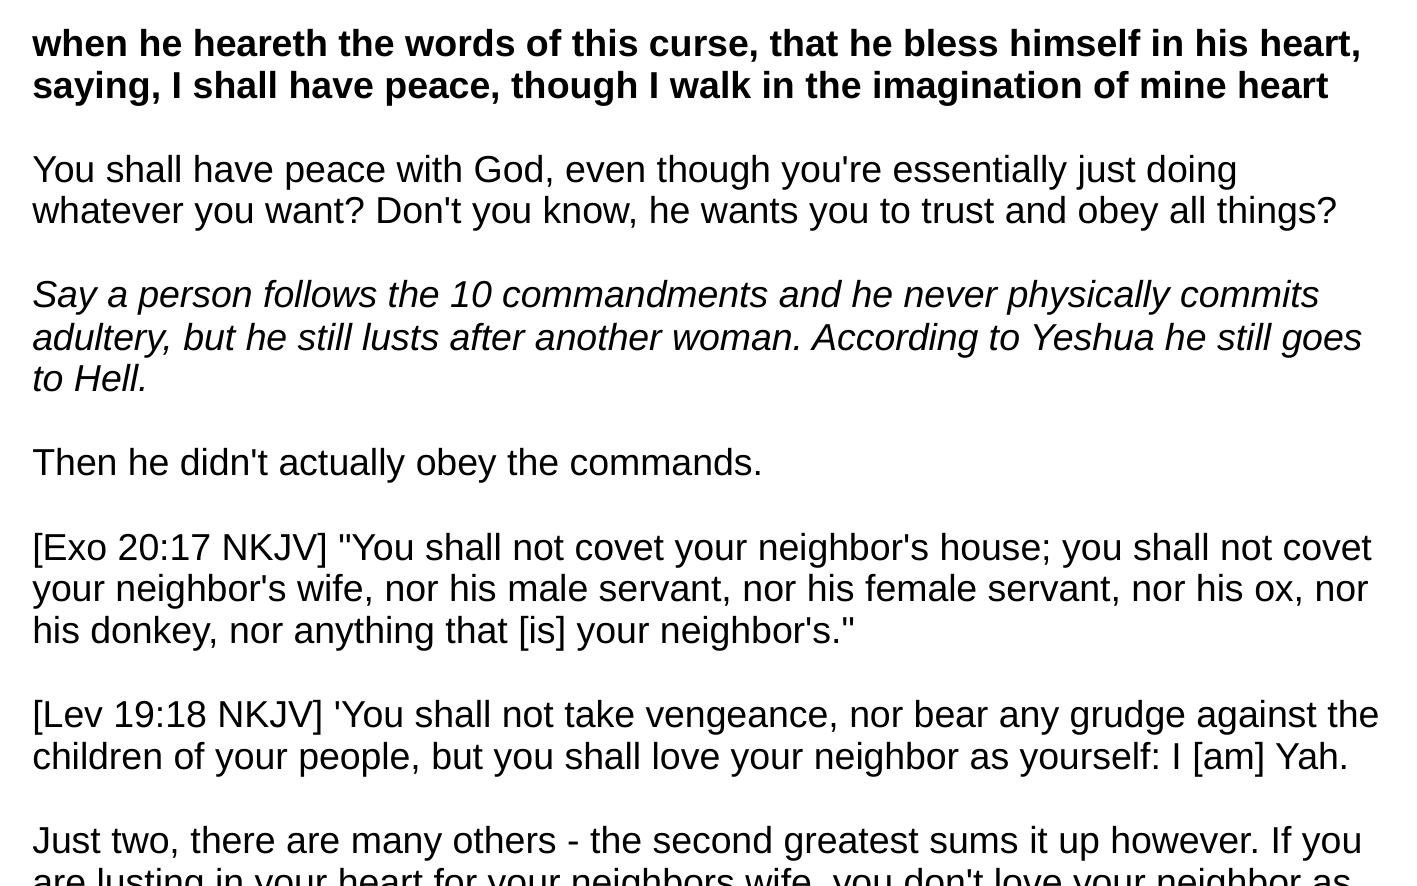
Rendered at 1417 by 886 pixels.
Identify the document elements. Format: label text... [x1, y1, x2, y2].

text_box when he heareth the words of this curse, that he bless himself in his heart, saying, I shall have peace, though I walk in the imagination of mine heart You shall have peace with God, even though you're essentially just doing whatever you want? Don't you know, he wants you to trust and obey all things? Say a person follows the 10 commandments and he never physically commits adultery, but he still lusts after another woman. According to Yeshua he still goes to Hell. Then he didn't actually obey the commands. [Exo 20:17 NKJV] "You shall not covet your neighbor's house; you shall not covet your neighbor's wife, nor his male servant, nor his female servant, nor his ox, nor his donkey, nor anything that [is] your neighbor's." [Lev 19:18 NKJV] 'You shall not take vengeance, nor bear any grudge against the children of your people, but you shall love your neighbor as yourself: I [am] Yah. Just two, there are many others - the second greatest sums it up however. If you are lusting in your heart for your neighbors wife, you don't love your neighbor as yourself, and you have broken the tenth commandment as well - lusting for something that belongs to your neighbor. Yeshua (Jesus) did not add to or take away from Torah. He repeatedly tells us this is the path of life. [Mat 19:17 NKJV] So He said to him, "Why do you call Me good? No one [is] good but One, [that is], God. But if you want to enter into life, keep the commandments." [Mat 15:3 NKJV] He answered and said to them, "Why do you also transgress the commandment of God because of your tradition? [17, 14, 1401, 871]
